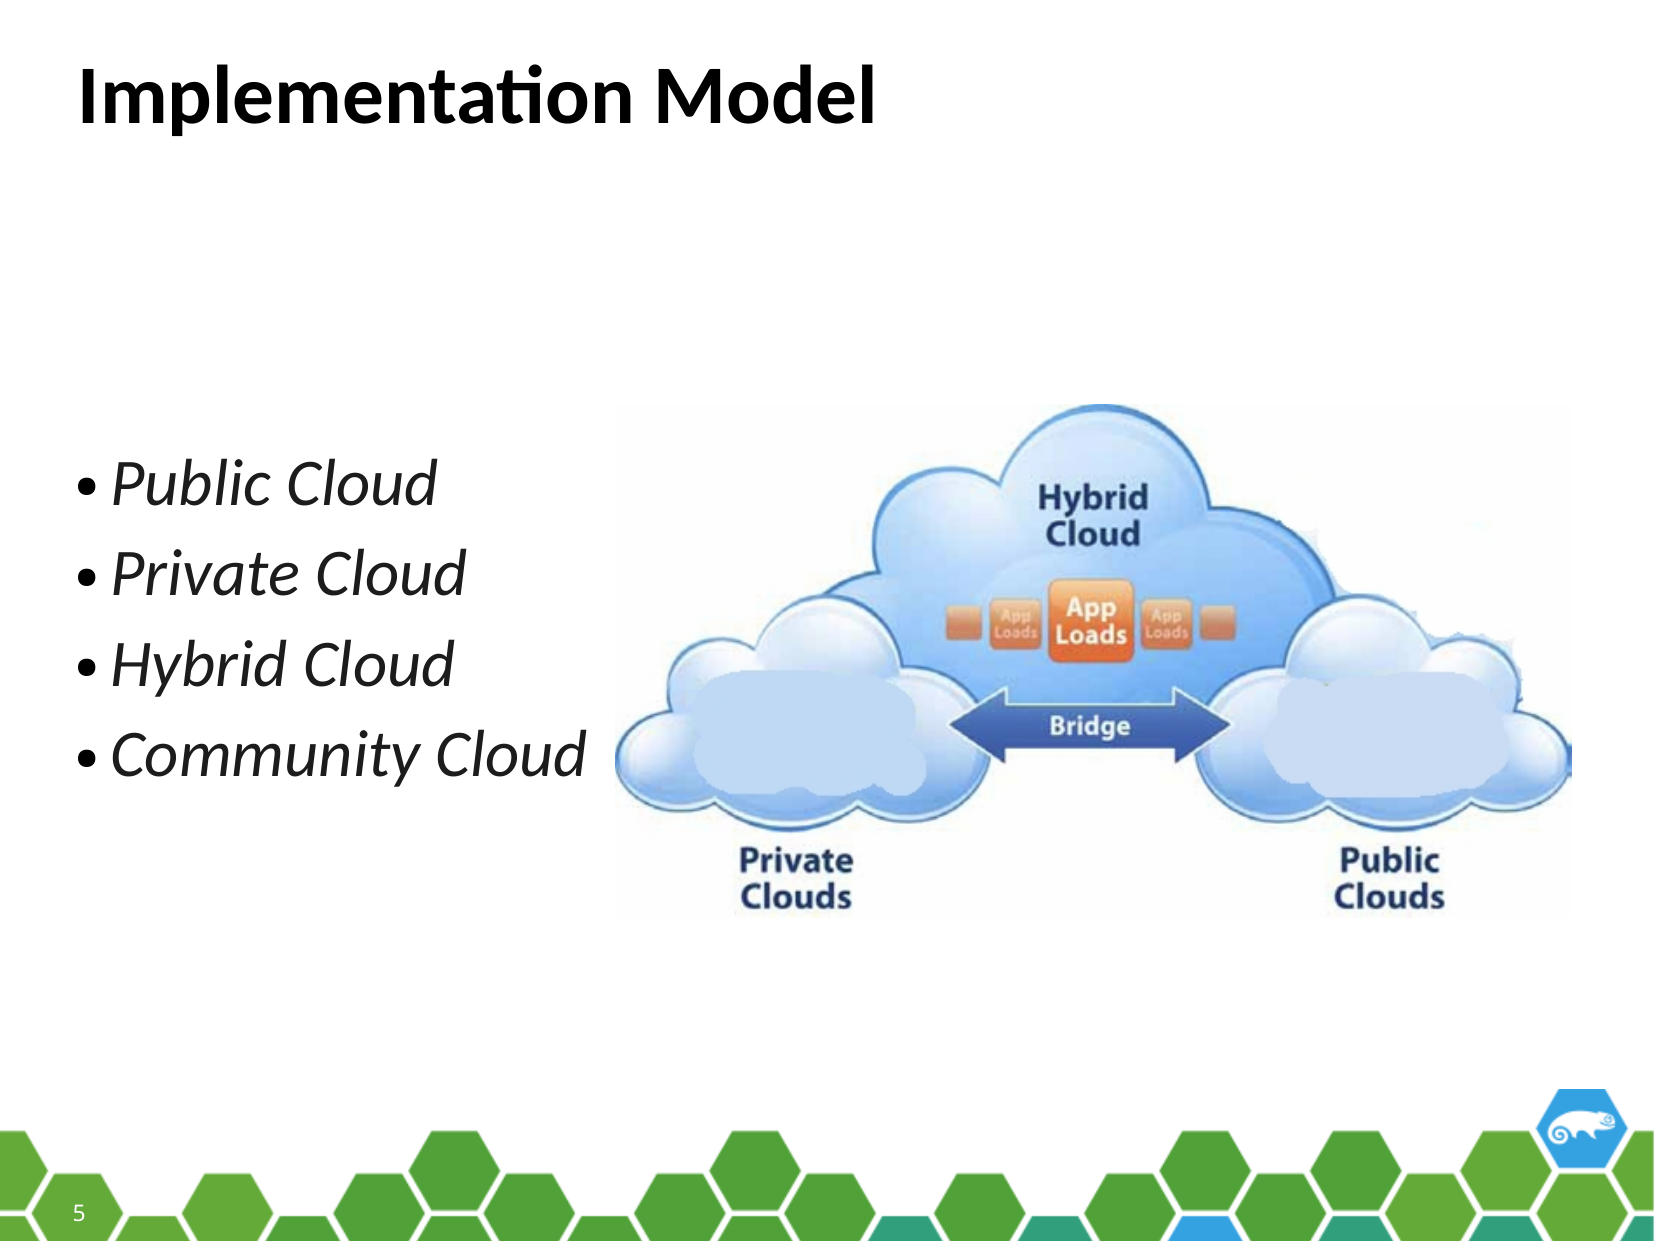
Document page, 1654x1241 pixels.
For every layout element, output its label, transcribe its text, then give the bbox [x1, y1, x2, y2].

text_box Public Cloud Private Cloud Hybrid Cloud Community Cloud [60, 447, 615, 811]
title Implementation Model [77, 13, 1441, 193]
picture [615, 404, 1572, 918]
picture [0, 1089, 1654, 1241]
